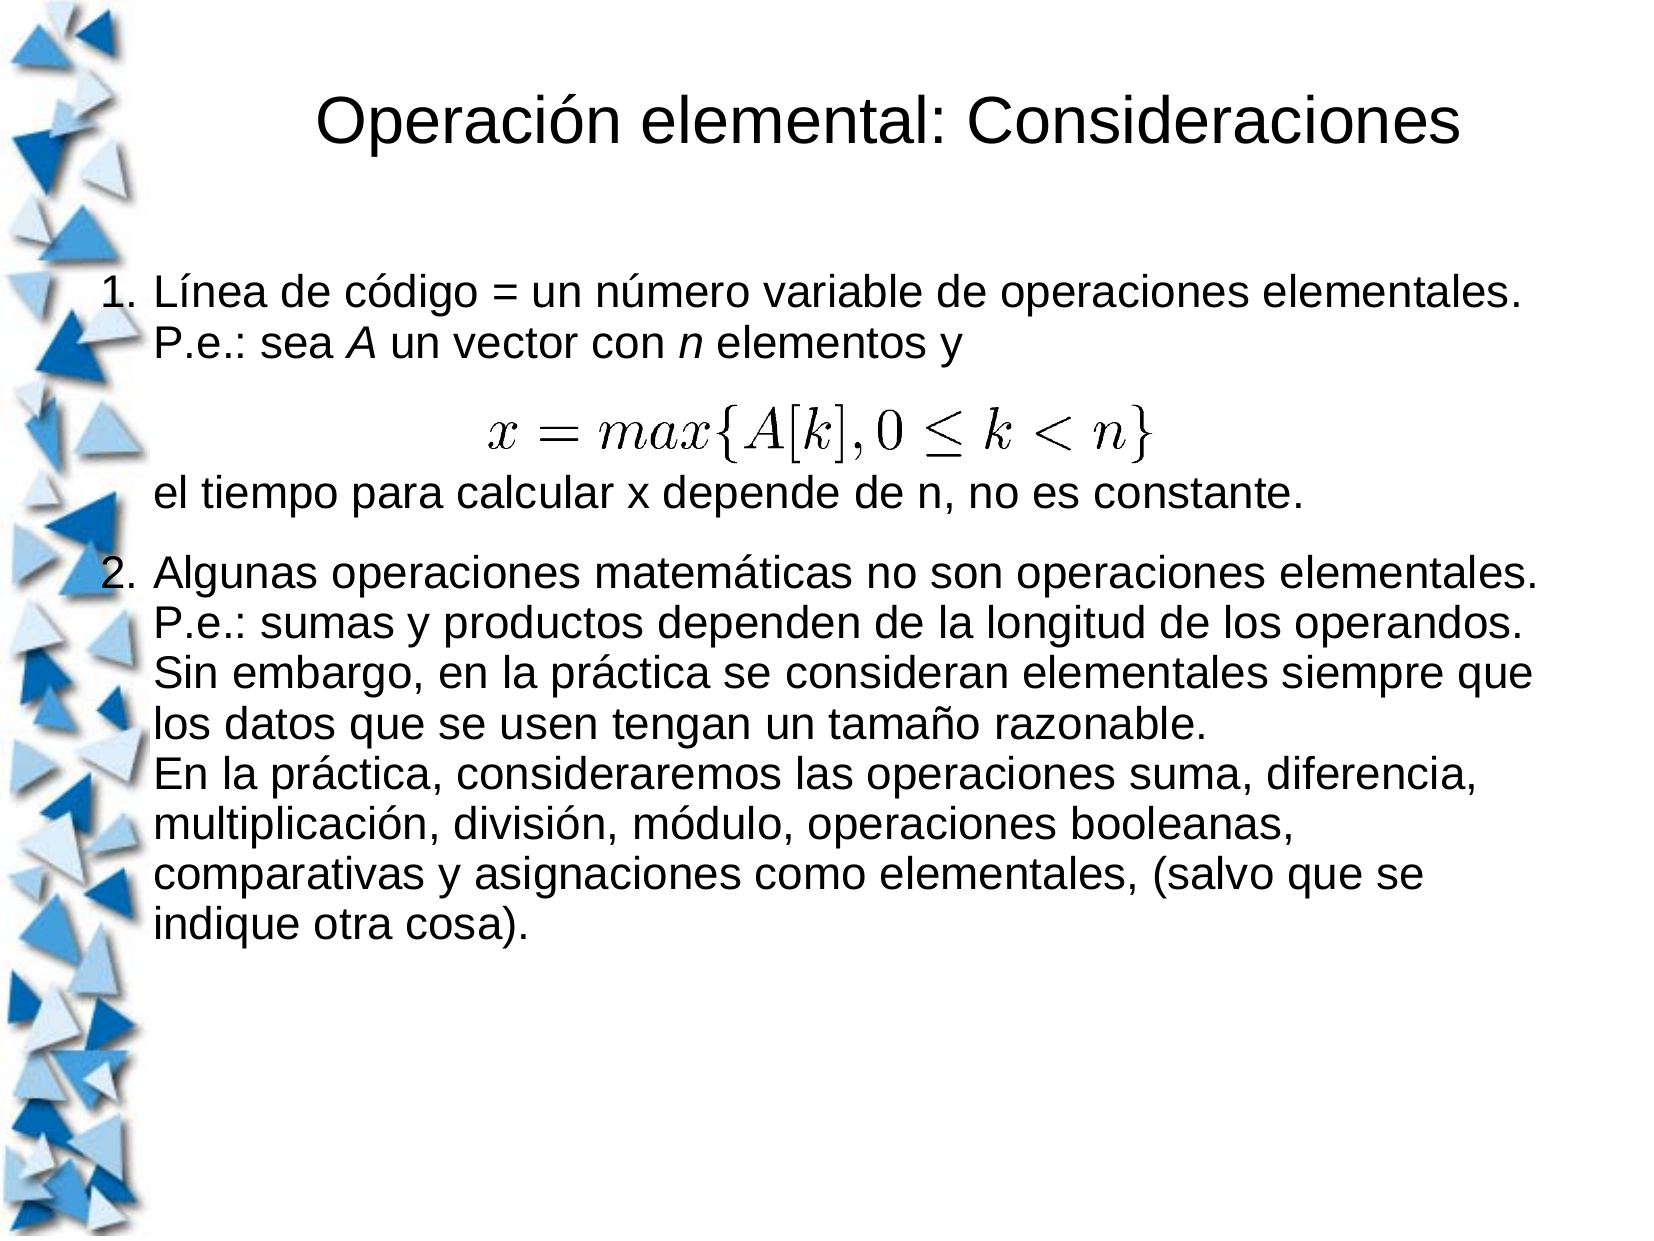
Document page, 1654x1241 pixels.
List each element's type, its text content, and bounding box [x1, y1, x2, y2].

picture [482, 397, 1171, 468]
picture [0, 0, 150, 1236]
list Línea de código = un número variable de operaciones elementales. P.e.: sea A un vector con n elementos y el tiempo para calcular x depende de n, no es constante. Algunas operaciones matemáticas no son operaciones elementales. P.e.: sumas y productos dependen de la longitud de los operandos. Sin embargo, en la práctica se consideran elementales siempre que los datos que se usen tengan un tamaño razonable. En la práctica, consideraremos las operaciones suma, diferencia, multiplicación, división, módulo, operaciones booleanas, comparativas y asignaciones como elementales, (salvo que se indique otra cosa). [82, 266, 1571, 1086]
title Operación elemental: Consideraciones [315, 42, 1571, 199]
